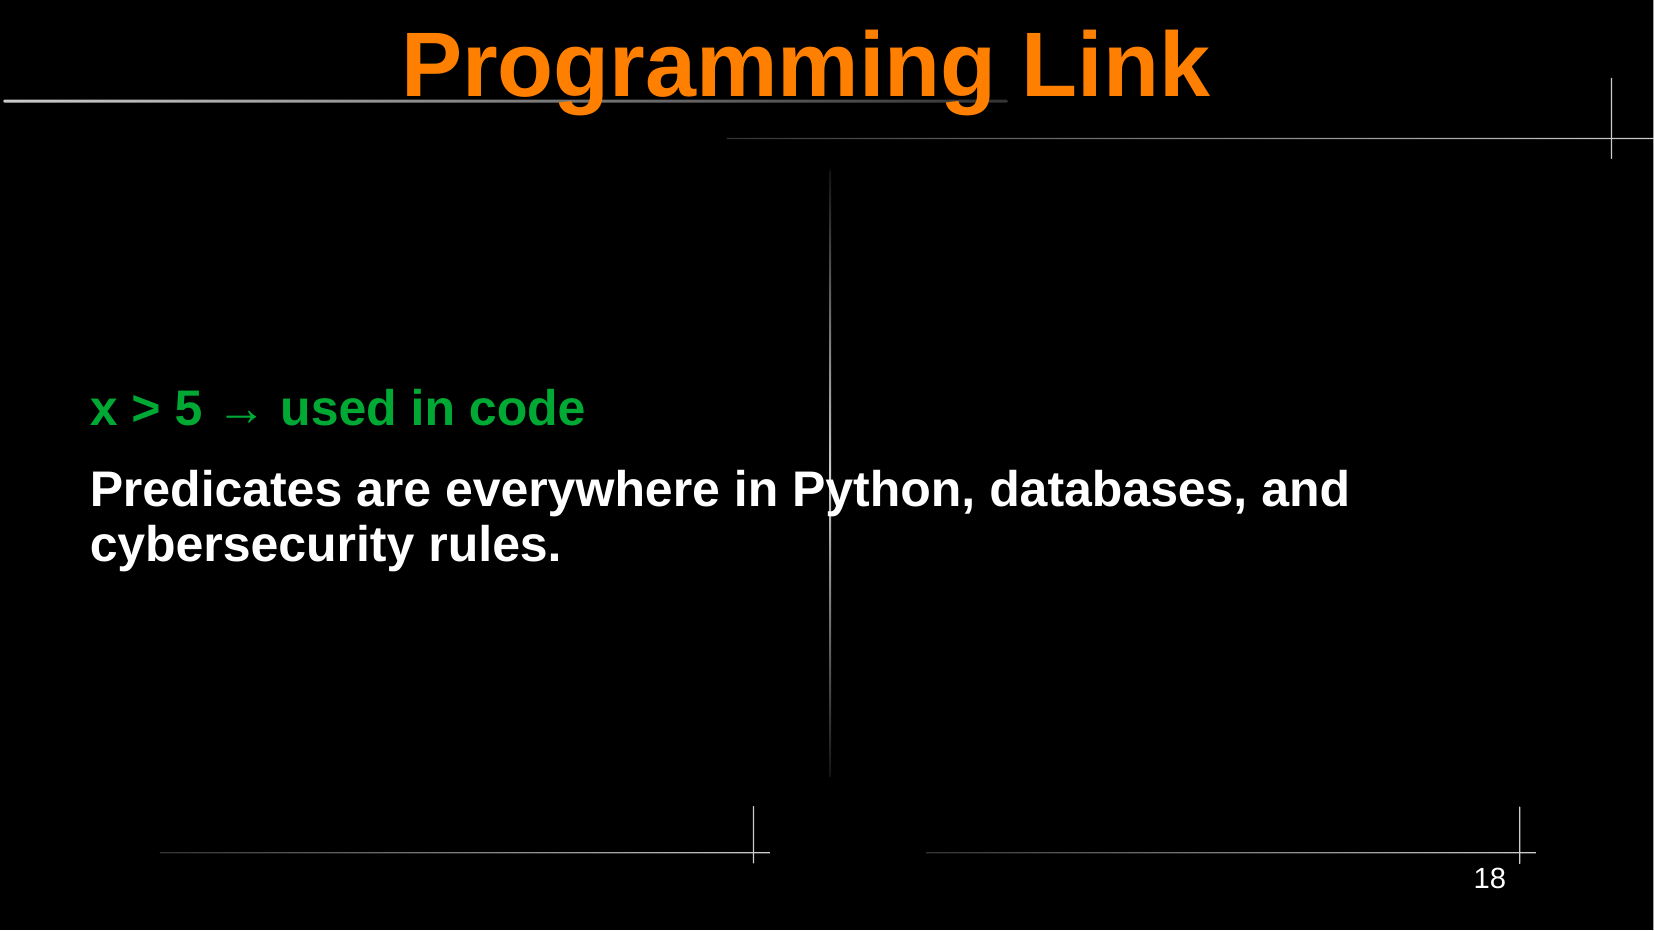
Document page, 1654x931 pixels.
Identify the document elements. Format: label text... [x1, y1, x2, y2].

title Programming Link [23, 11, 1589, 119]
text_box x > 5 → used in code Predicates are everywhere in Python, databases, and cybersecurity rules. [75, 372, 1576, 556]
